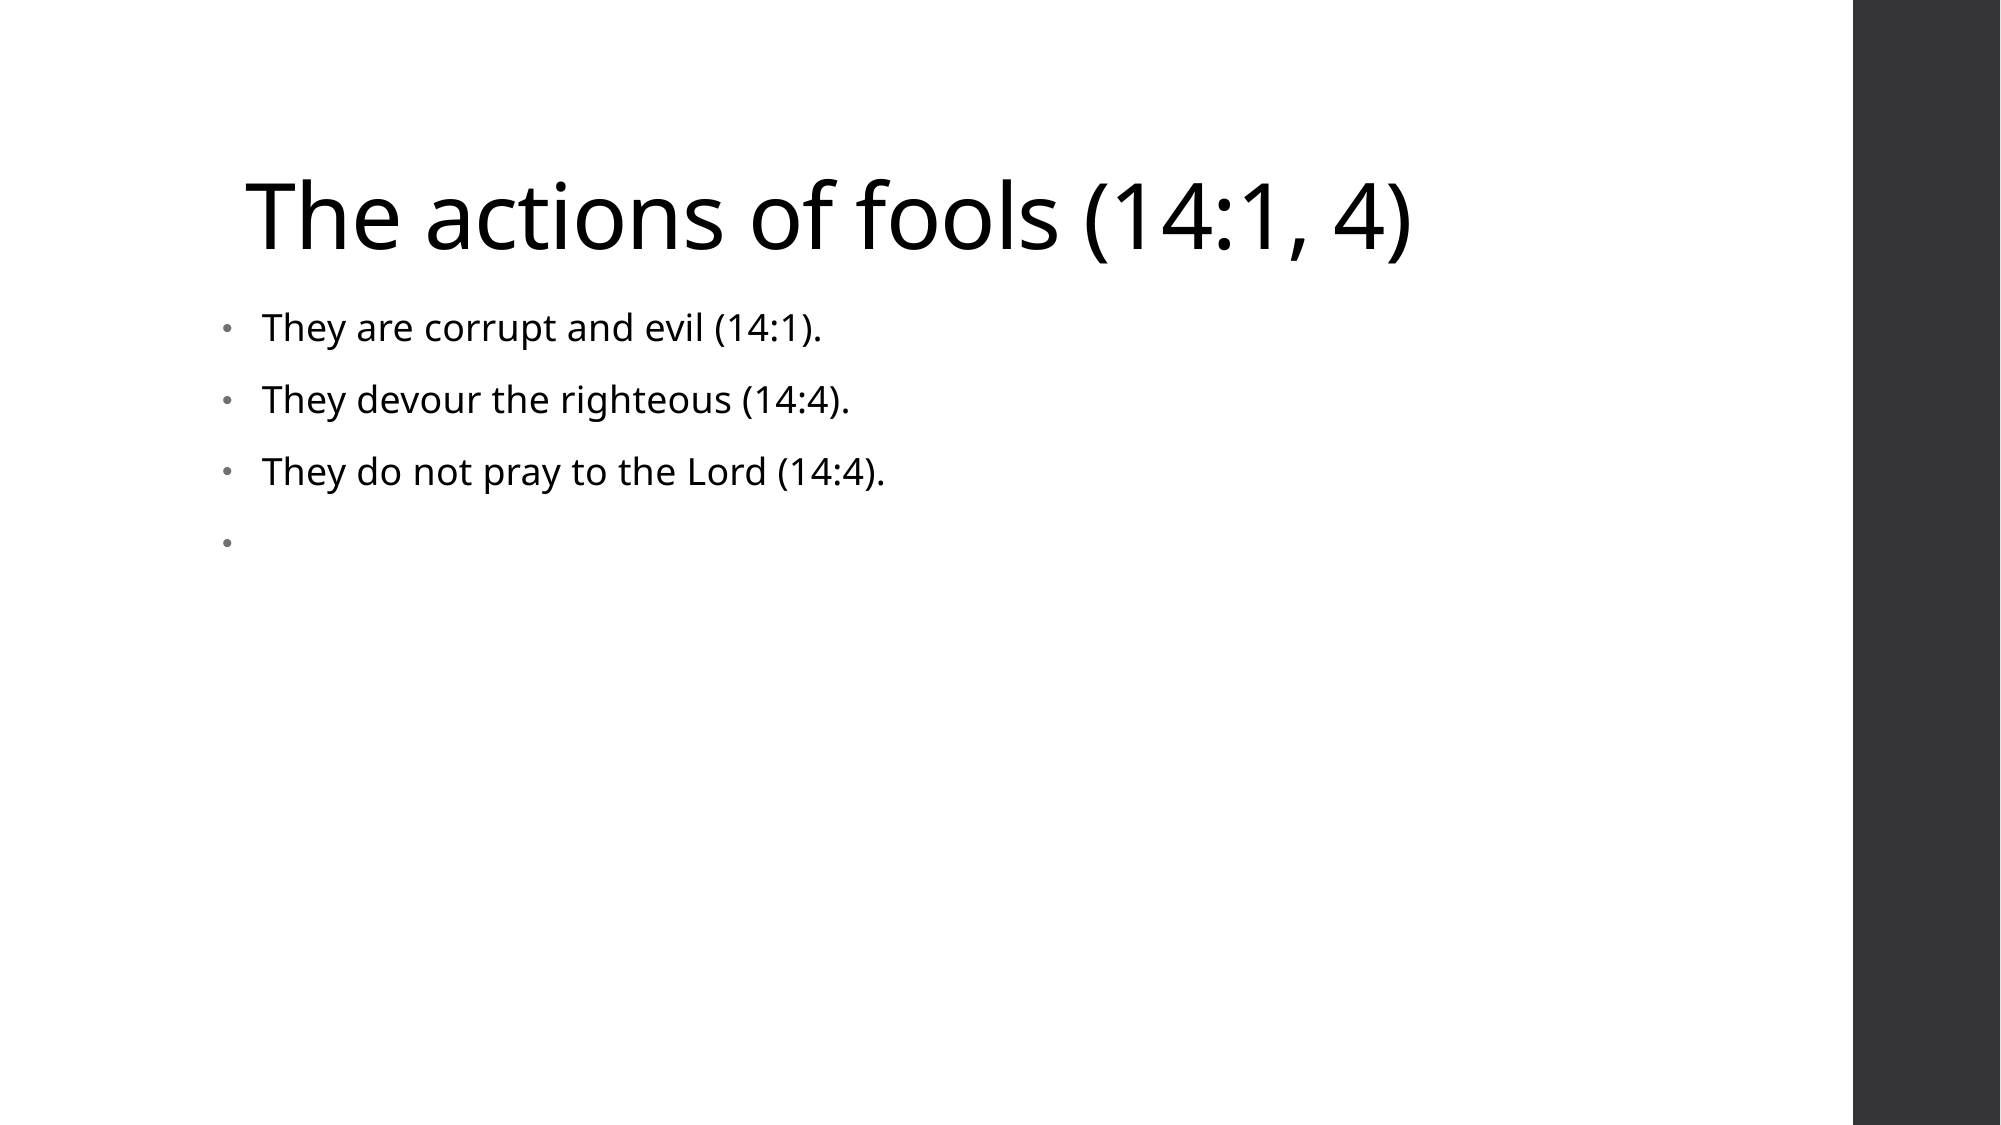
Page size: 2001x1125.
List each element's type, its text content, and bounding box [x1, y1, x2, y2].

title The actions of fools (14:1, 4) [206, 60, 1797, 278]
list They are corrupt and evil (14:1). They devour the righteous (14:4). They do not pray to the Lord (14:4). [206, 299, 1617, 1014]
